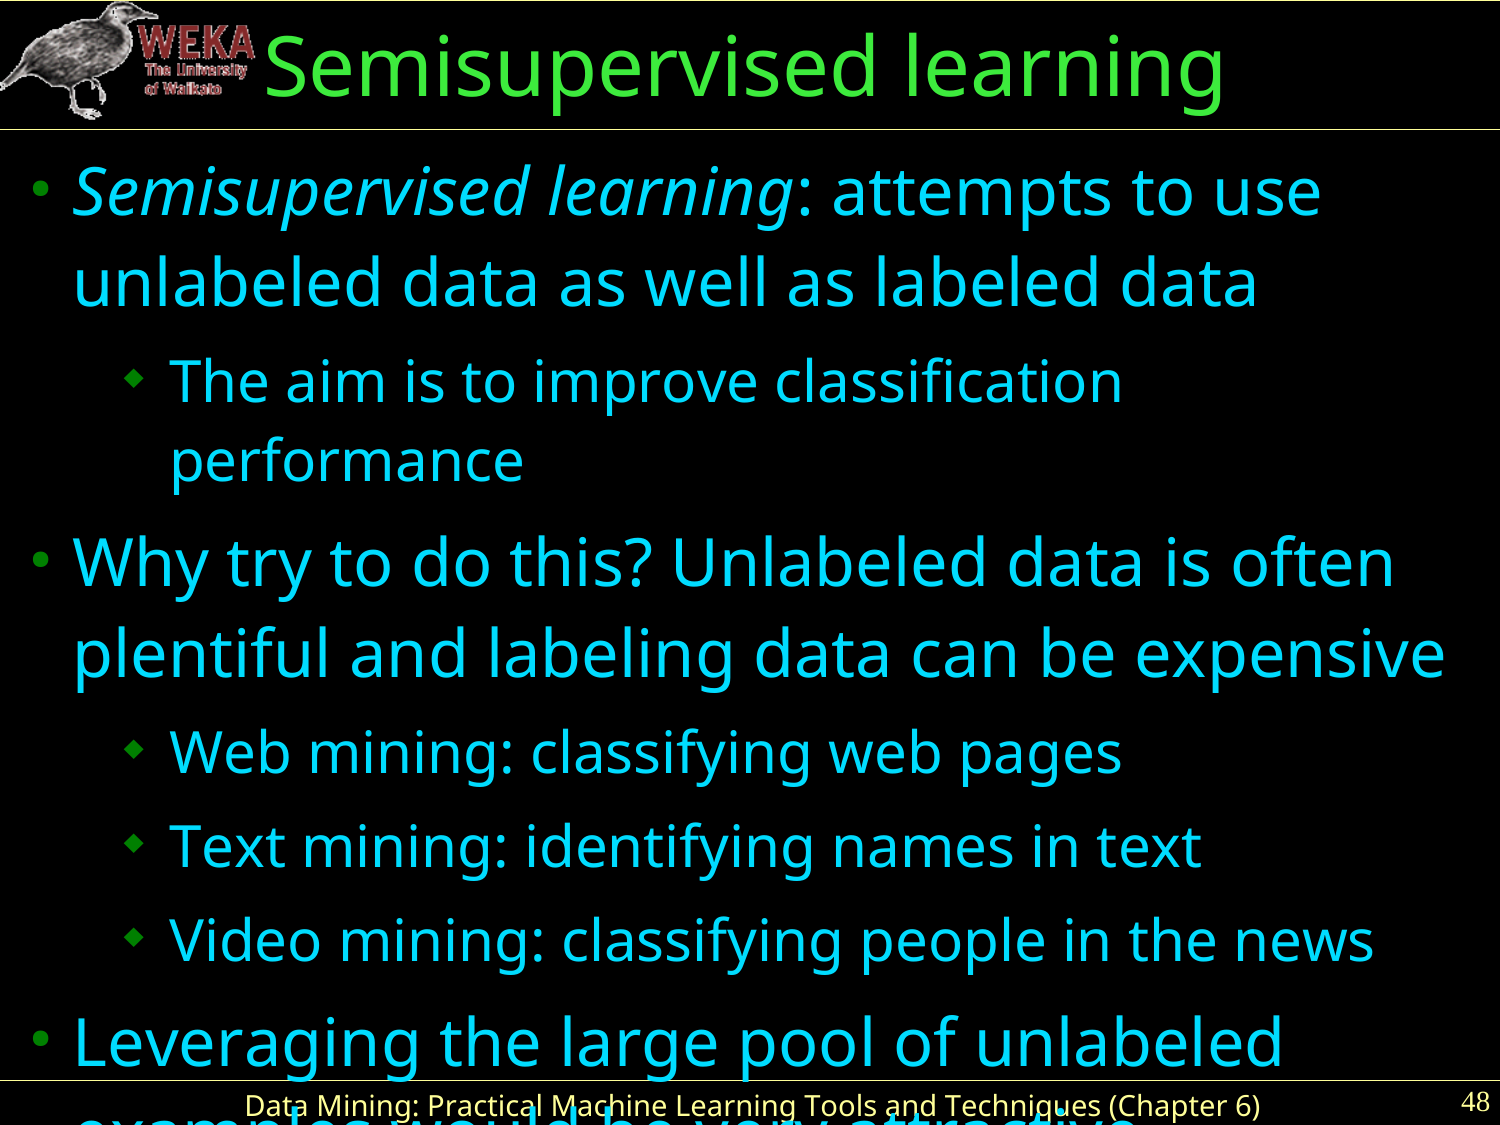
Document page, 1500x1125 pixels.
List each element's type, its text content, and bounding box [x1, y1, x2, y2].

title Semisupervised learning [263, 0, 1500, 159]
list Semisupervised learning: attempts to use unlabeled data as well as labeled data The aim is to improve classification performance Why try to do this? Unlabeled data is often plentiful and labeling data can be expensive Web mining: classifying web pages Text mining: identifying names in text Video mining: classifying people in the news Leveraging the large pool of unlabeled examples would be very attractive [30, 144, 1466, 1078]
picture [0, 1, 263, 129]
